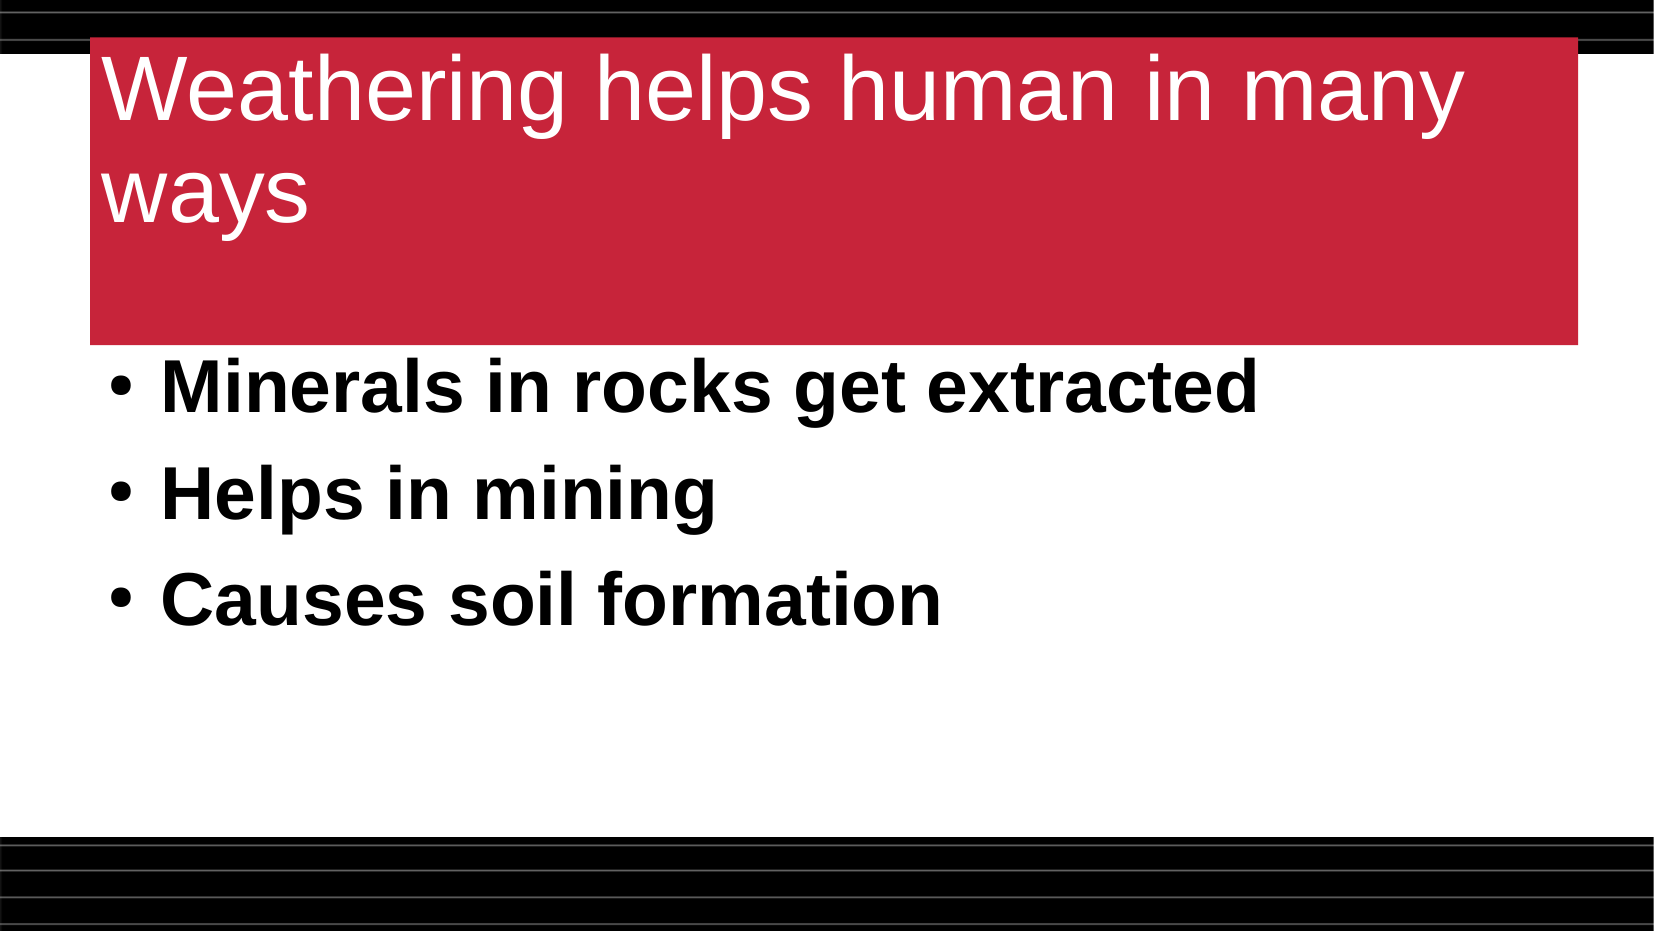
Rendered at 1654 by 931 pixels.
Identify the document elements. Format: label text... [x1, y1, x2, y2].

title Weathering helps human in many ways [90, 37, 1579, 346]
picture [0, 0, 1654, 54]
picture [0, 837, 1654, 931]
list Minerals in rocks get extracted Helps in mining Causes soil formation [90, 345, 1561, 841]
